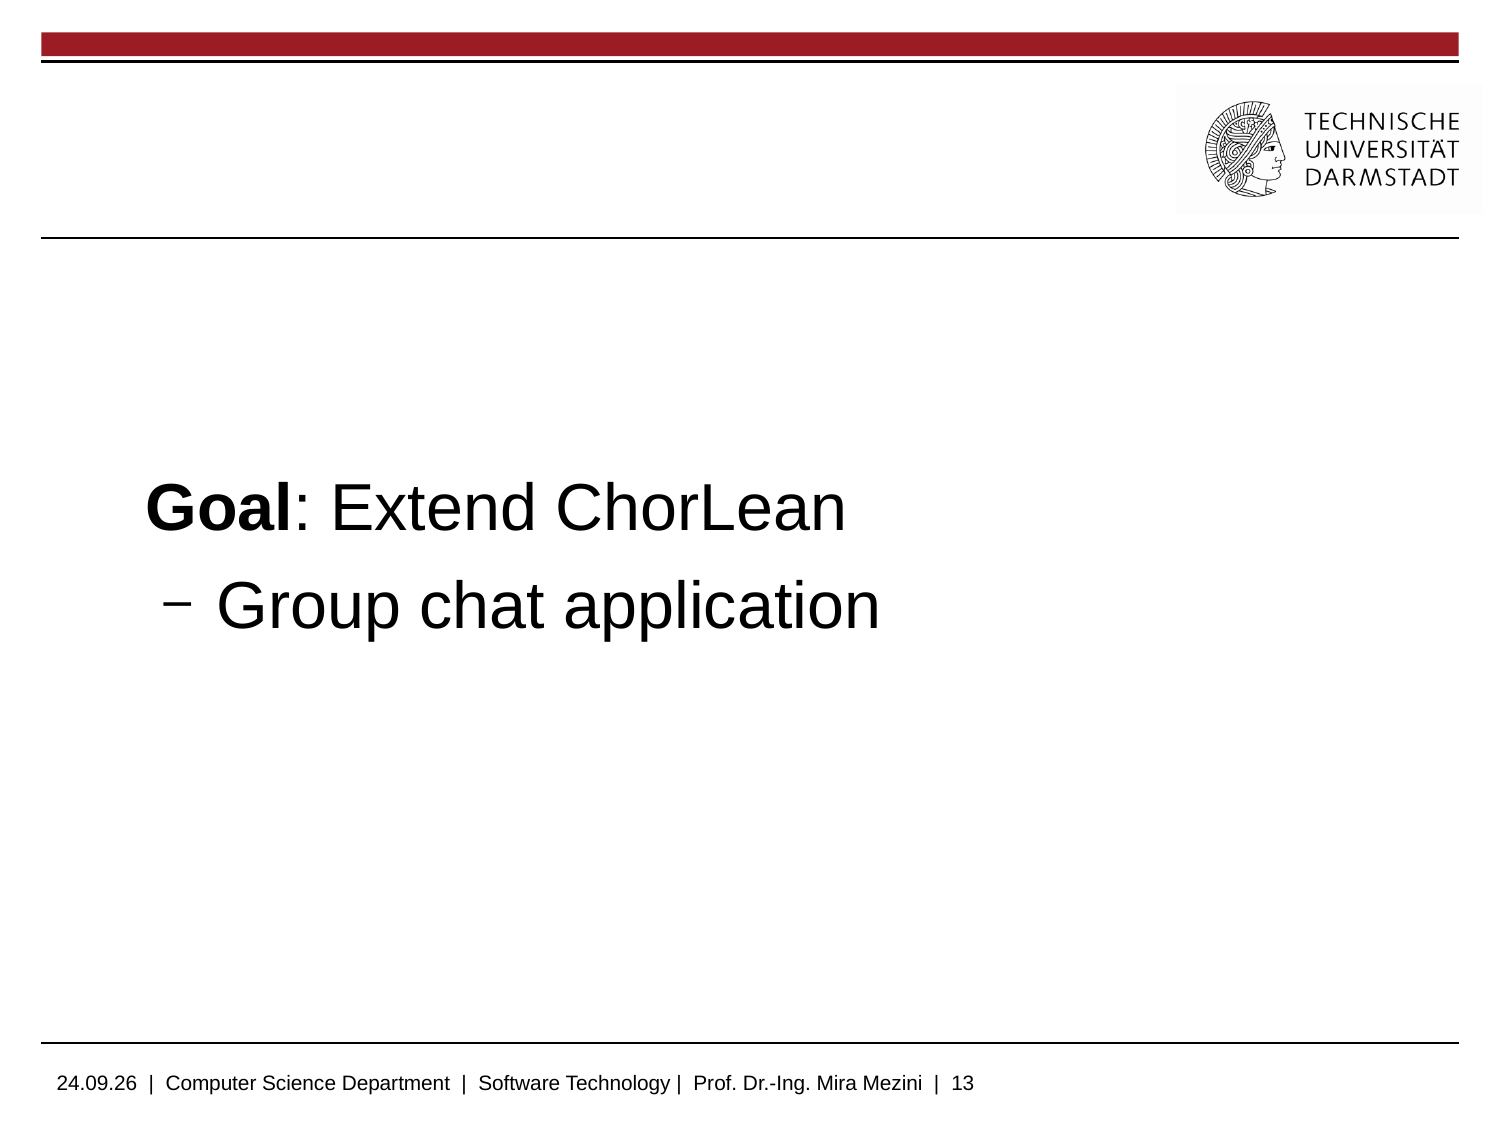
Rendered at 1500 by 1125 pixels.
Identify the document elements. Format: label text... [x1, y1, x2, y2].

list Goal: Extend ChorLean Group chat application [75, 263, 1425, 916]
